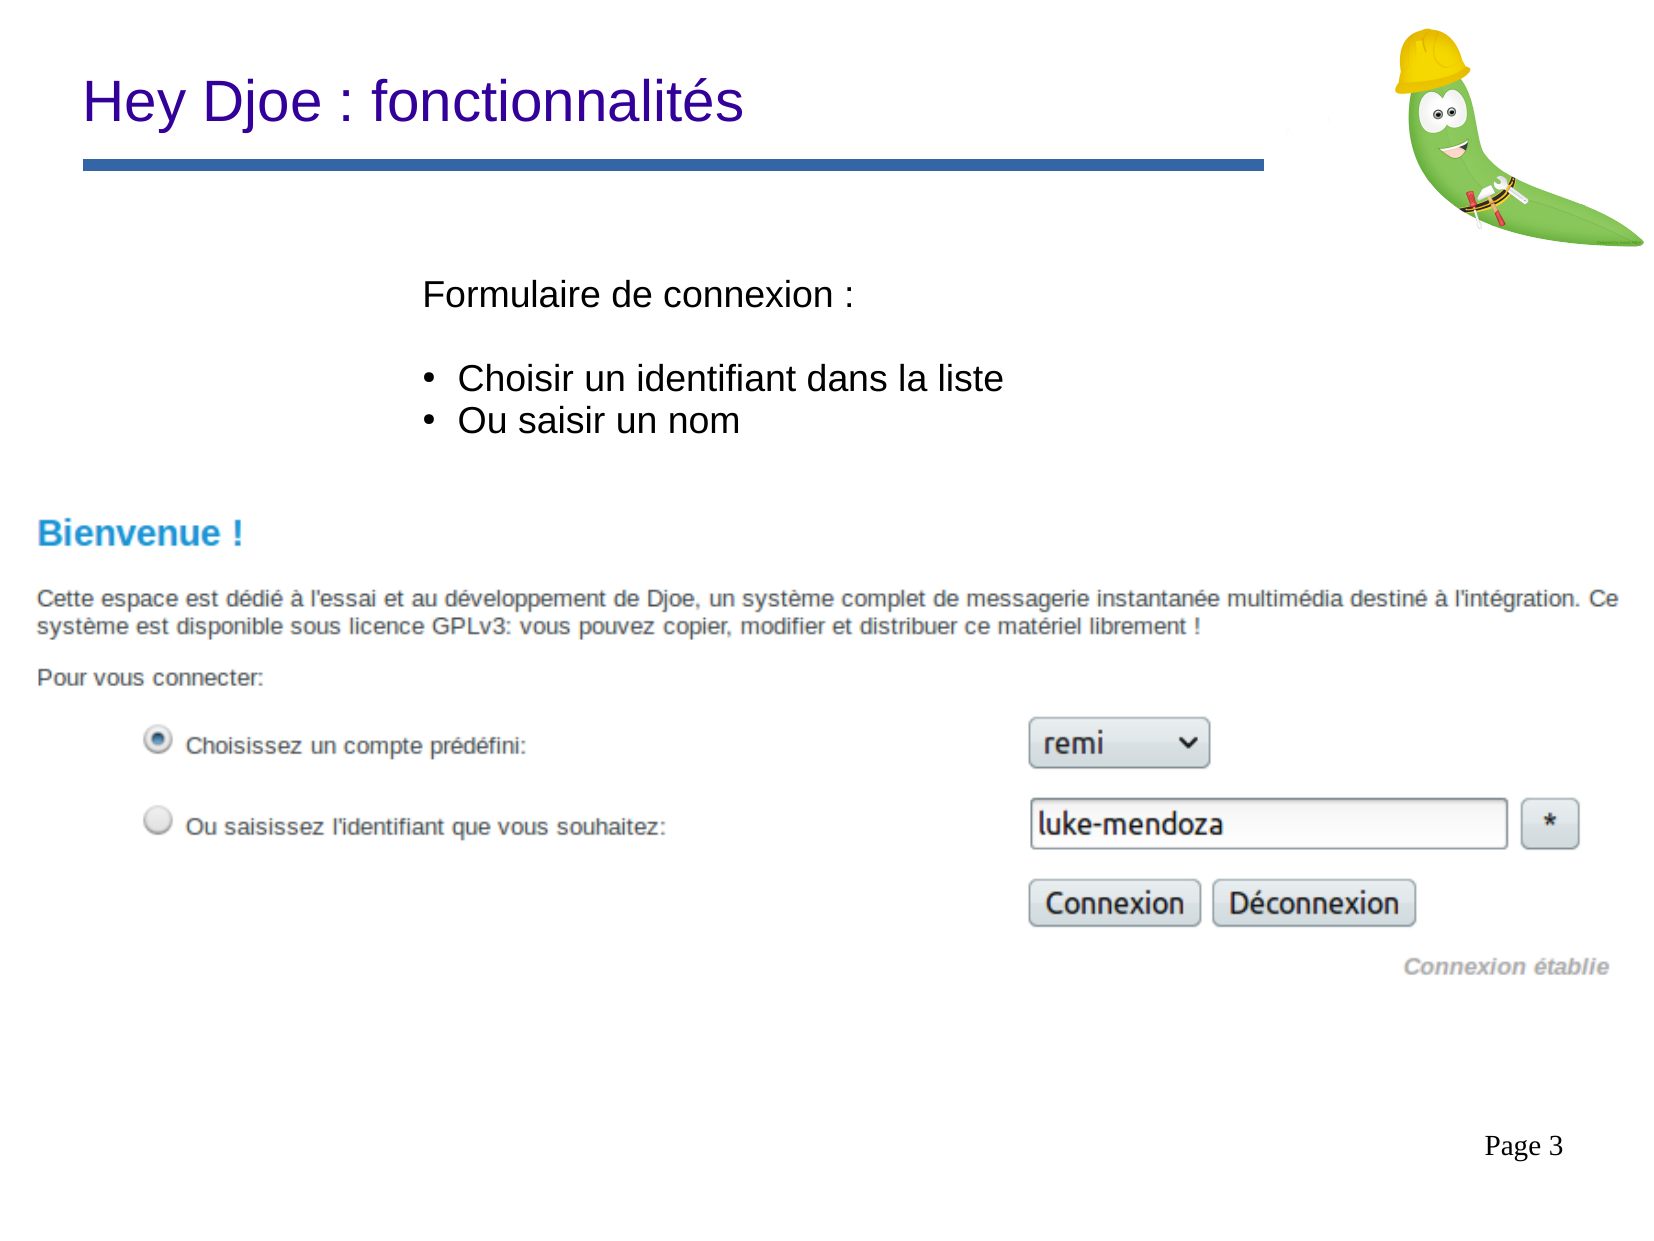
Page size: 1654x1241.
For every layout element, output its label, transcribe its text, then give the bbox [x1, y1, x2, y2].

picture [28, 513, 1626, 999]
text_box Formulaire de connexion : Choisir un identifiant dans la liste Ou saisir un nom [407, 266, 1247, 449]
picture [1286, 23, 1647, 248]
title Hey Djoe : fonctionnalités [82, 49, 1264, 154]
